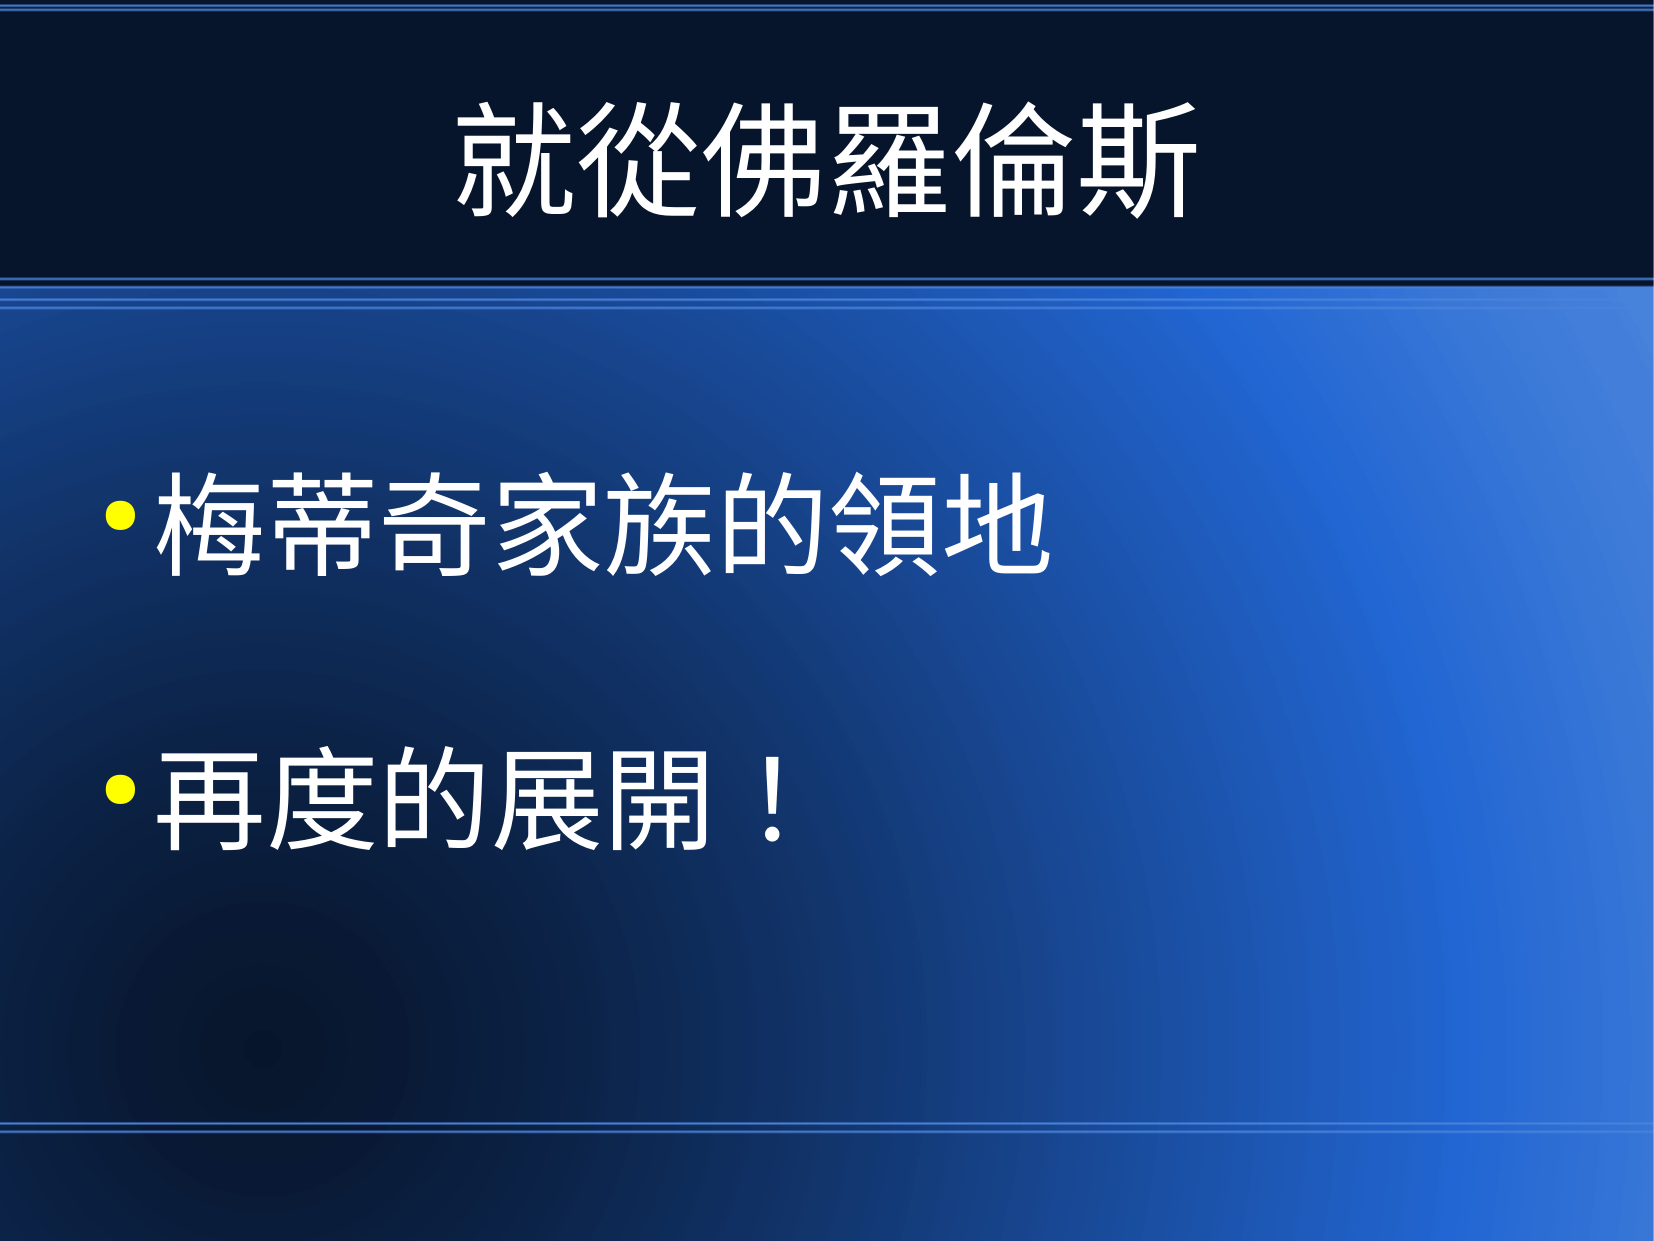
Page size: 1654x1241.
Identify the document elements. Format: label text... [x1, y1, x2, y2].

picture [0, 0, 1654, 1241]
list 梅蒂奇家族的領地 再度的展開！ [82, 355, 1571, 1241]
title 就從佛羅倫斯 [82, 49, 1571, 257]
